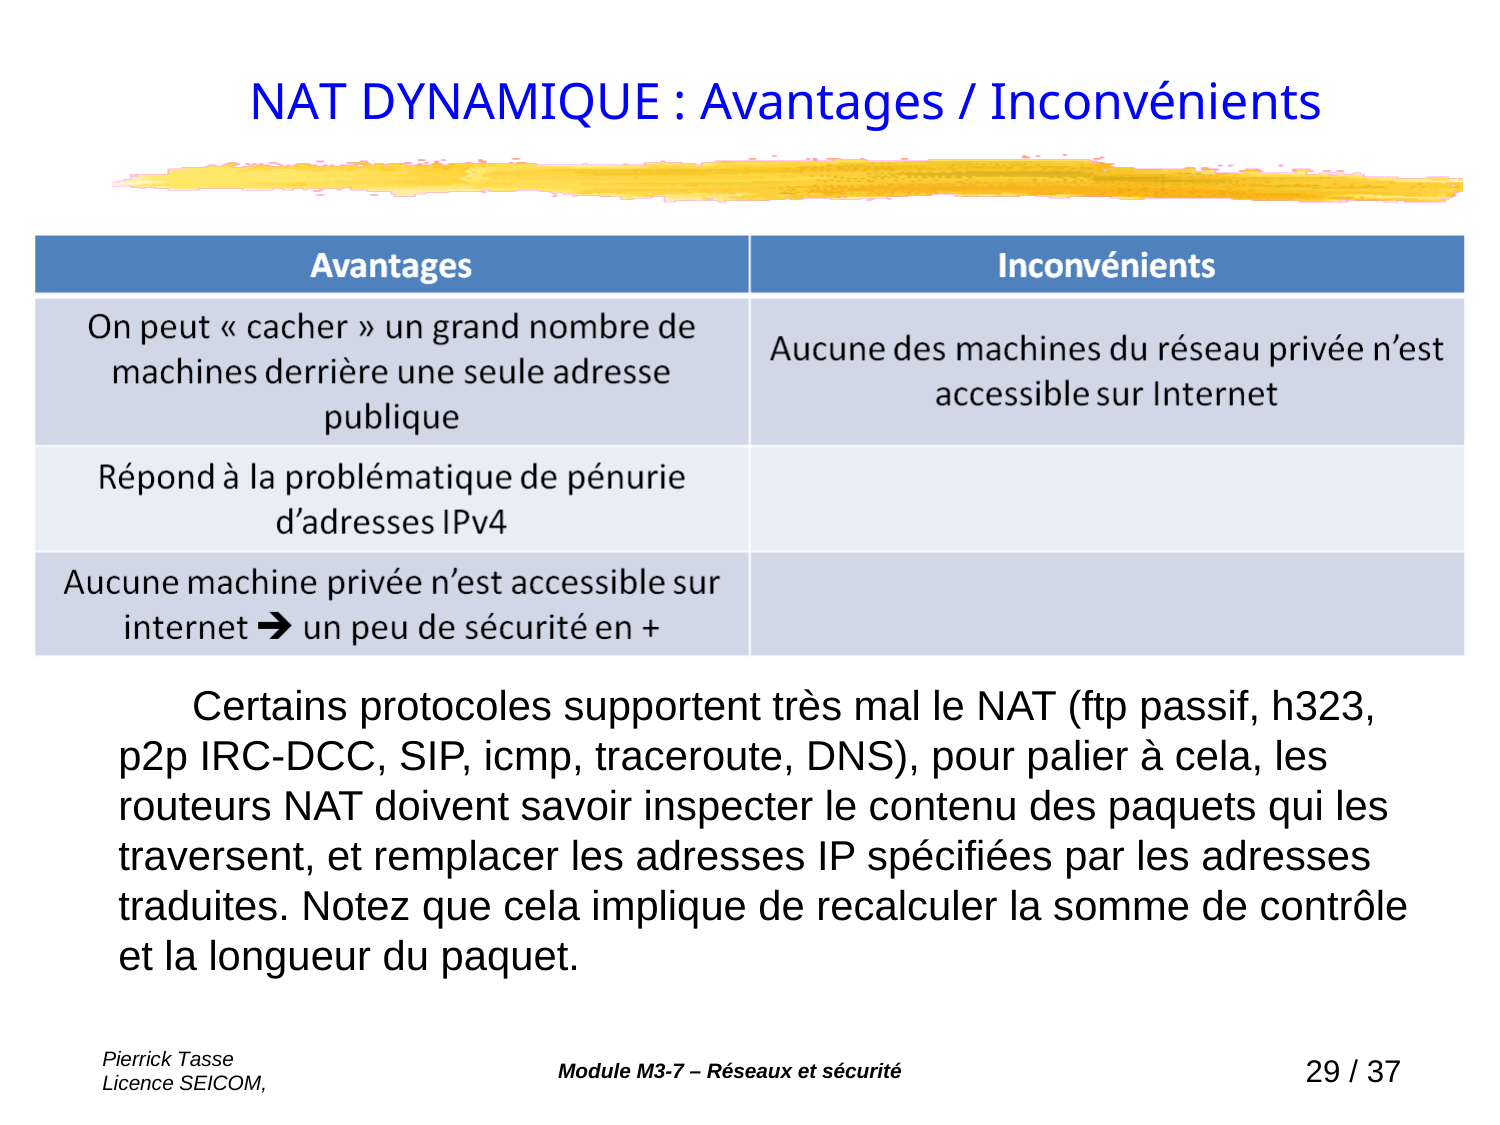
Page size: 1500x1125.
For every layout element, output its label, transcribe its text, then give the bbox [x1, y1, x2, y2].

title NAT DYNAMIQUE : Avantages / Inconvénients [62, 37, 1338, 138]
text_box Certains protocoles supportent très mal le NAT (ftp passif, h323, p2p IRC-DCC, SIP, icmp, traceroute, DNS), pour palier à cela, les routeurs NAT doivent savoir inspecter le contenu des paquets qui les traversent, et remplacer les adresses IP spécifiées par les adresses traduites. Notez que cela implique de recalculer la somme de contrôle et la longueur du paquet. [47, 671, 1441, 1004]
picture [112, 149, 1463, 213]
picture [22, 222, 1477, 668]
